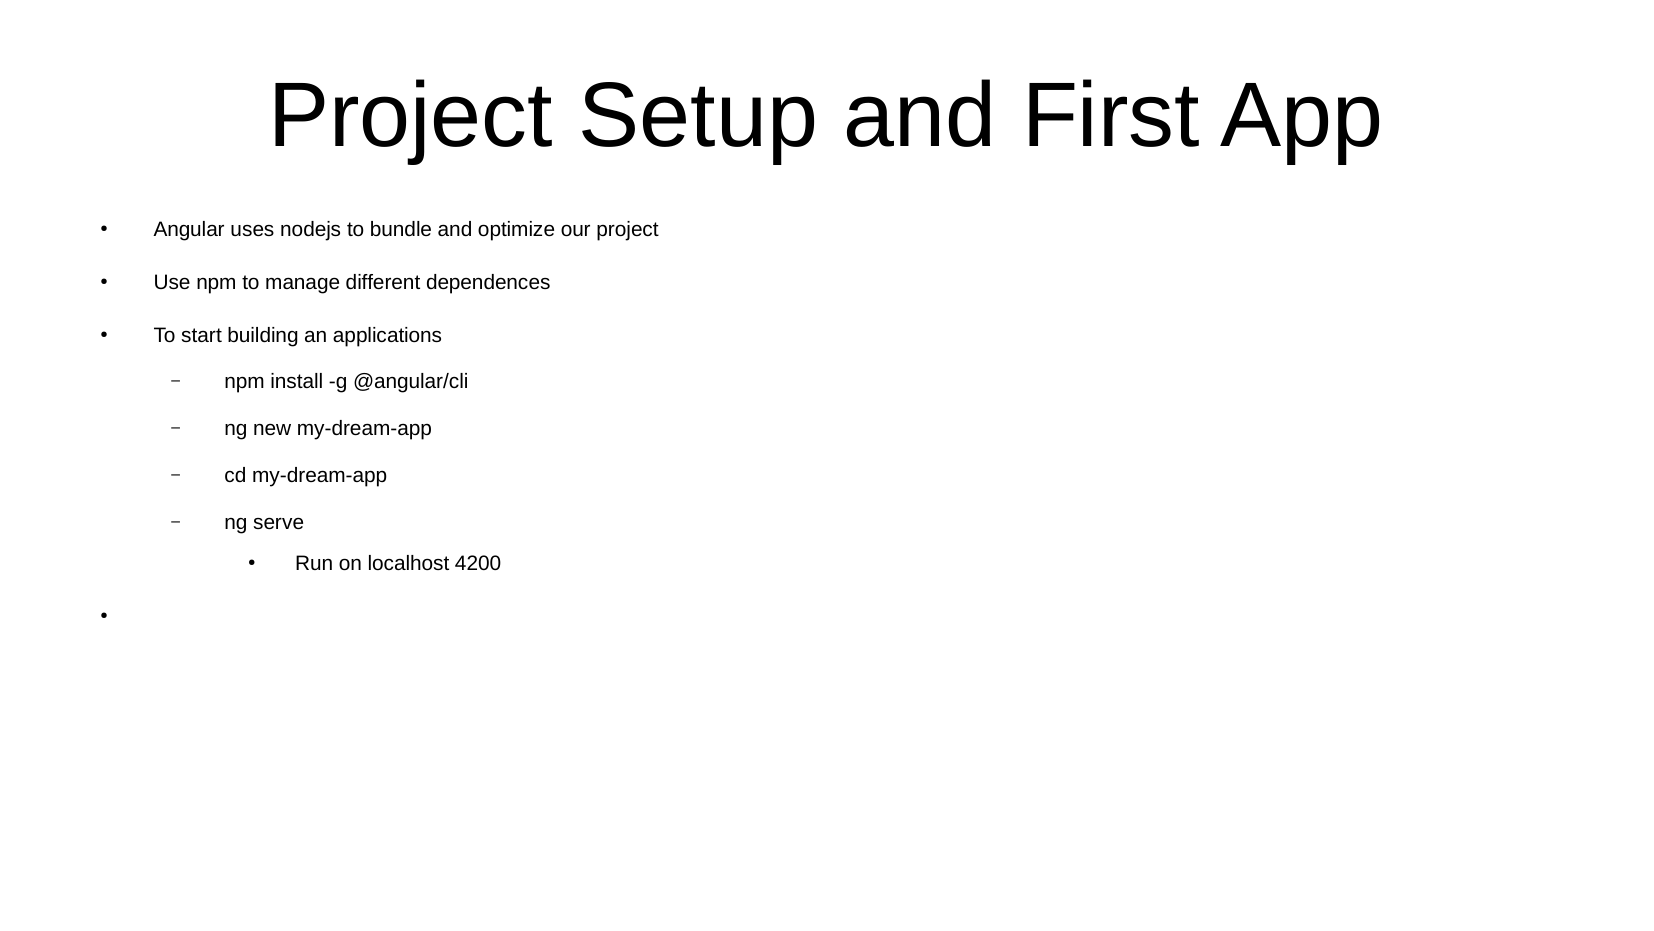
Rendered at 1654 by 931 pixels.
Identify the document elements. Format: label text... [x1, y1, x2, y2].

list Angular uses nodejs to bundle and optimize our project Use npm to manage different dependences To start building an applications npm install -g @angular/cli ng new my-dream-app cd my-dream-app ng serve Run on localhost 4200 [82, 217, 1576, 901]
title Project Setup and First App [82, 37, 1571, 193]
